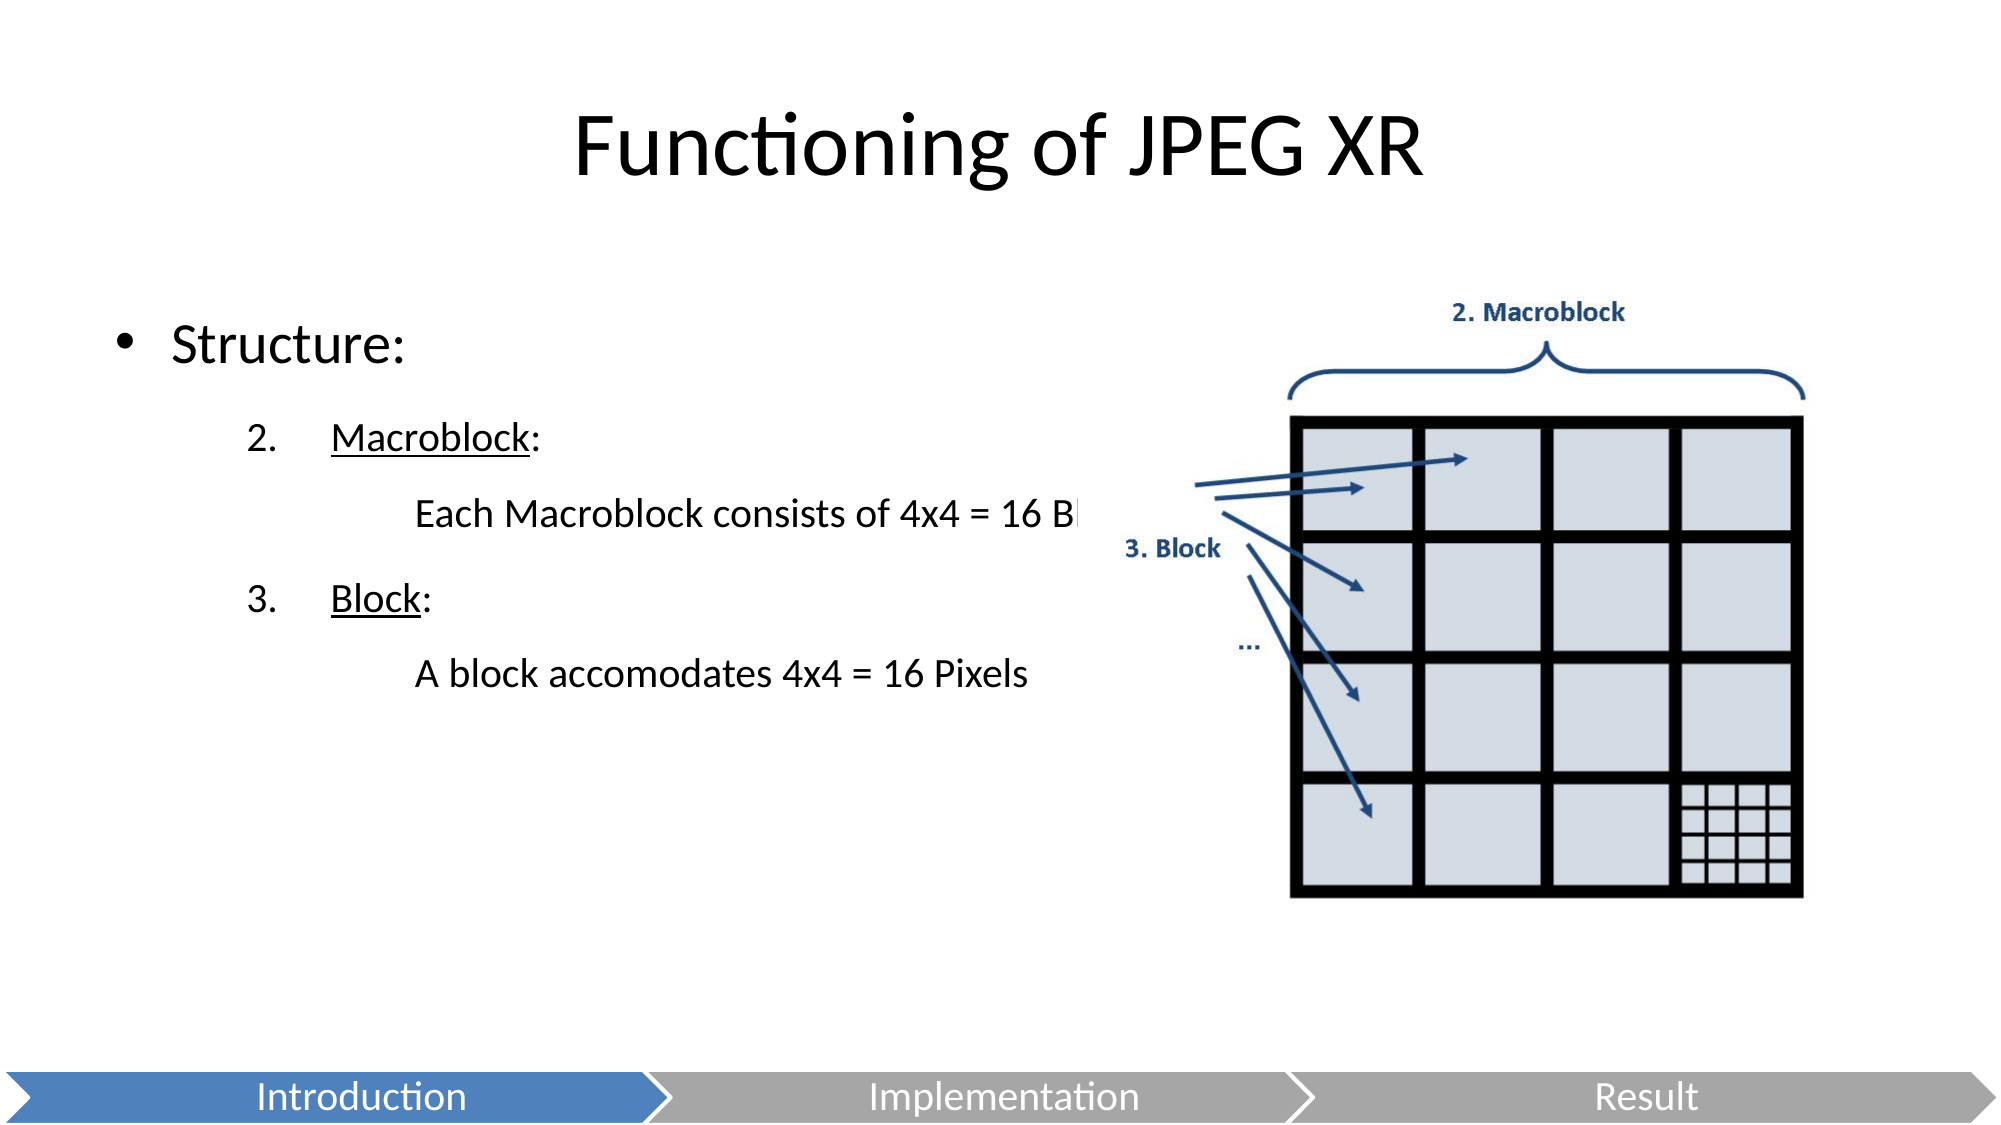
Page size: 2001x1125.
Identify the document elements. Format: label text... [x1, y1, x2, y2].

list Structure: Macroblock: Each Macroblock consists of 4x4 = 16 Blocks Block: A block accomodates 4x4 = 16 Pixels [99, 262, 1900, 1005]
text_box Implementation [643, 1069, 1312, 1125]
title Functioning of JPEG XR [99, 45, 1900, 233]
picture [1077, 274, 1879, 943]
text_box Introduction [0, 1069, 669, 1125]
text_box Result [1285, 1069, 2000, 1125]
